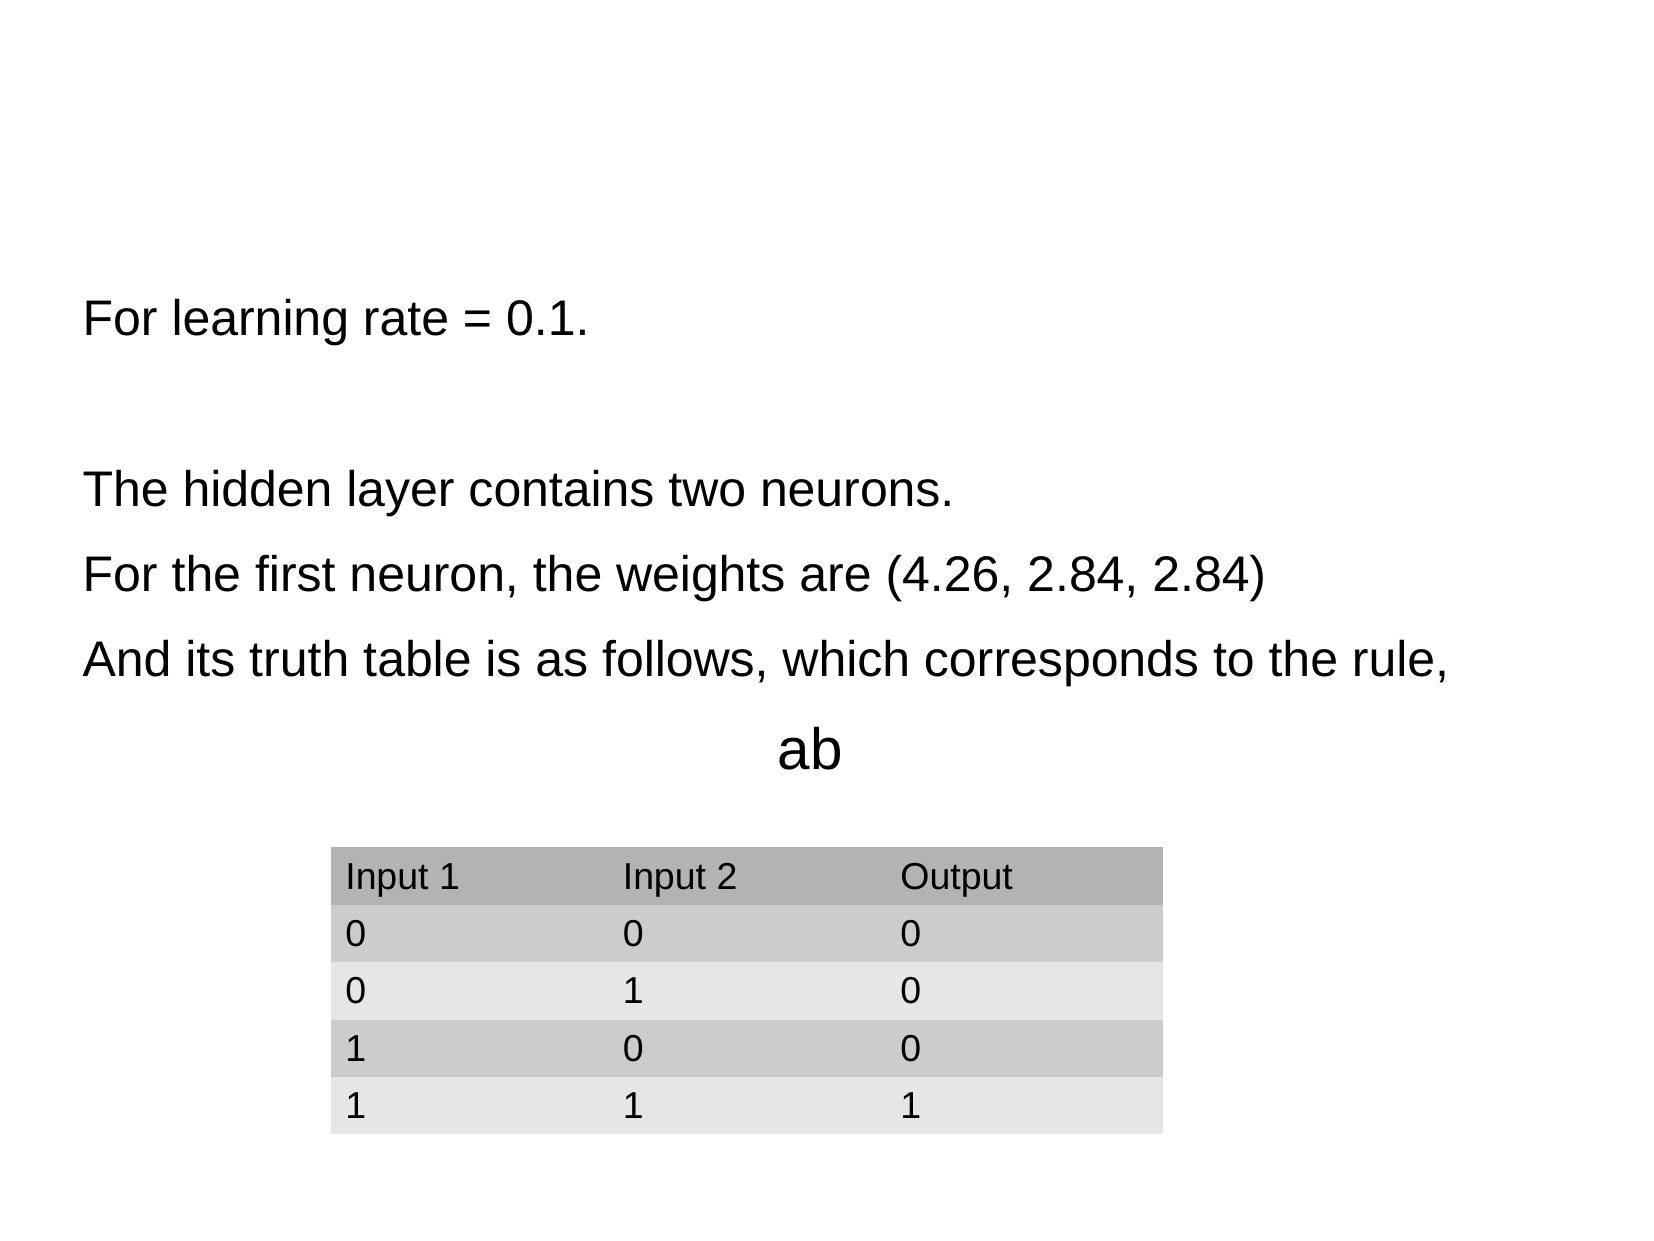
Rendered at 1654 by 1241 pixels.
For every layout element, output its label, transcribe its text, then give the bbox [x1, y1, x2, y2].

table_cell 1 [331, 1077, 608, 1134]
text_box [82, 290, 1538, 1010]
table_header Input 1 [331, 847, 608, 905]
table_cell 1 [608, 1077, 886, 1134]
table_cell 0 [886, 905, 1163, 962]
table_header Input 2 [608, 847, 886, 905]
table_cell 0 [331, 905, 608, 962]
table_cell 0 [608, 905, 886, 962]
table_cell 0 [886, 1020, 1163, 1077]
table_cell 0 [608, 1020, 886, 1077]
table_cell 1 [608, 962, 886, 1020]
table_cell 0 [331, 962, 608, 1020]
table_cell 1 [331, 1020, 608, 1077]
table_cell 1 [886, 1077, 1163, 1134]
table_header Output [886, 847, 1163, 905]
table_cell 0 [886, 962, 1163, 1020]
